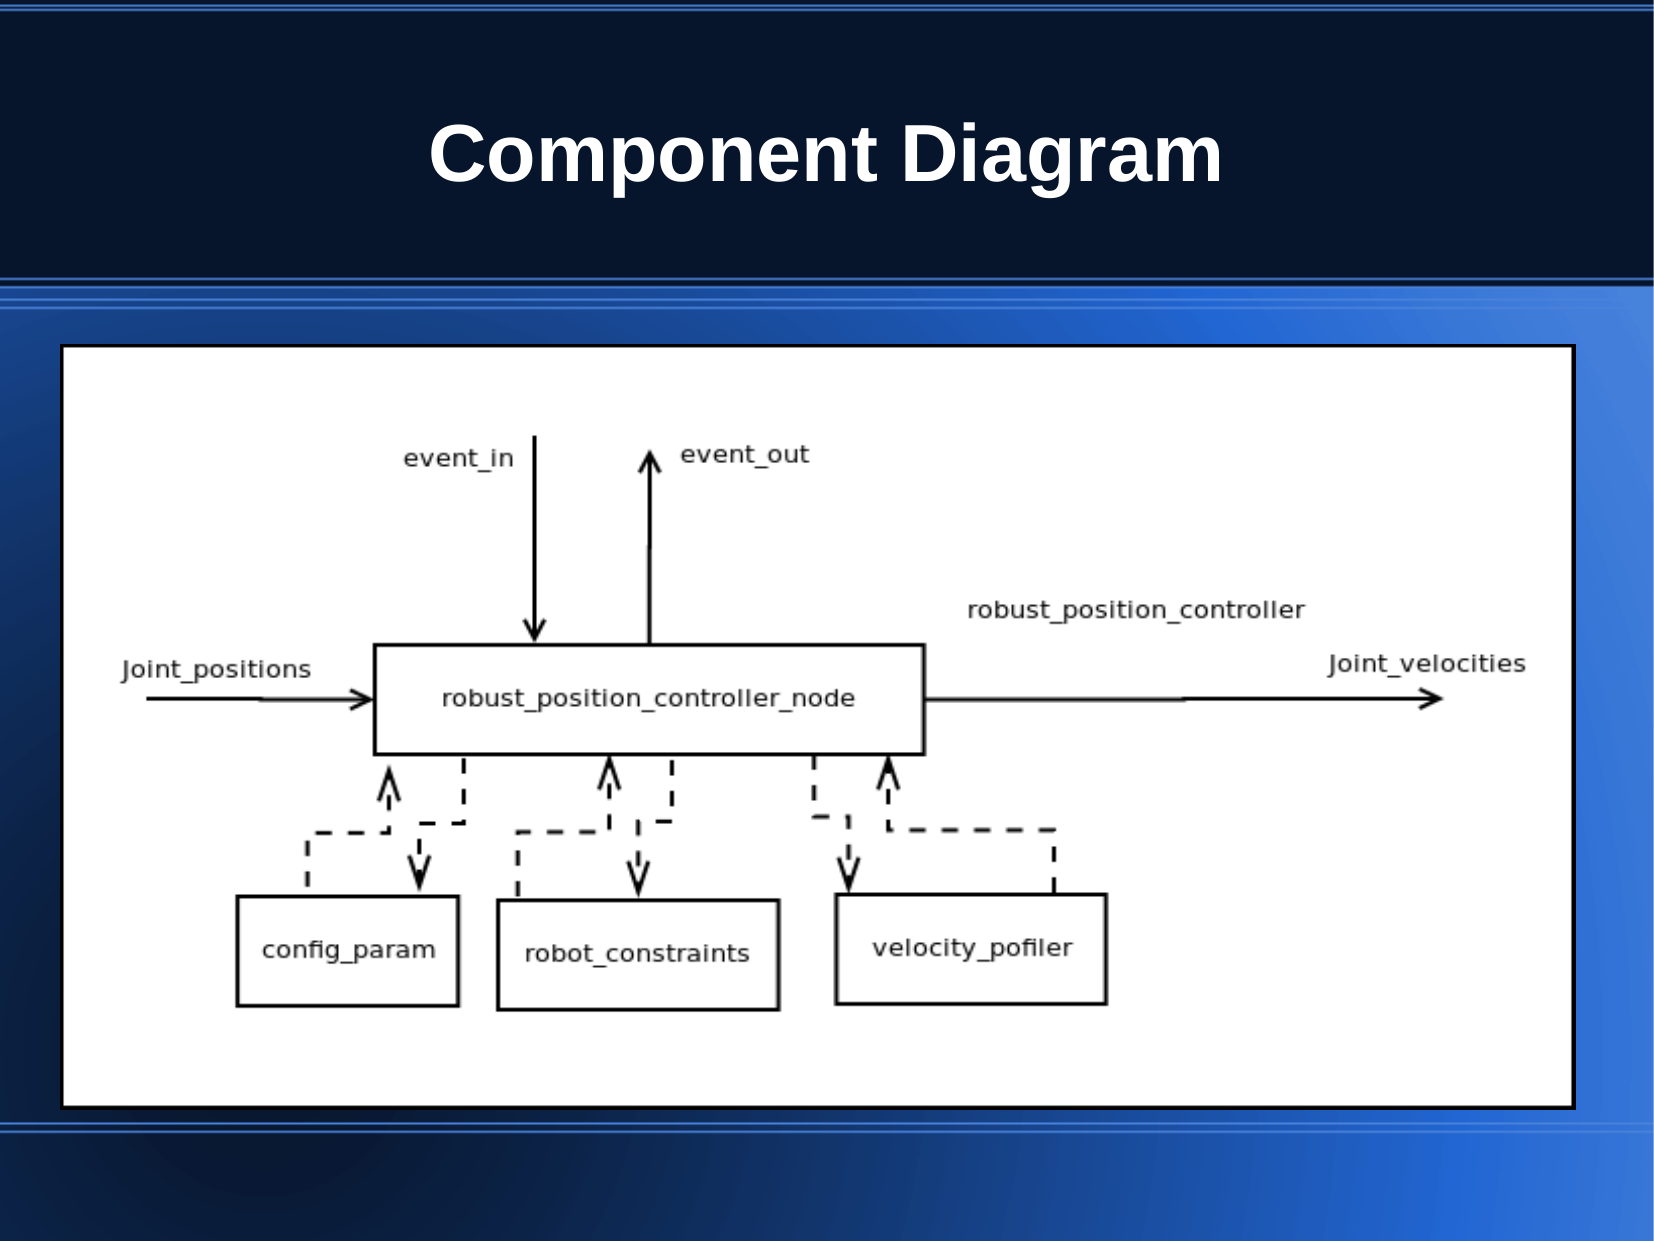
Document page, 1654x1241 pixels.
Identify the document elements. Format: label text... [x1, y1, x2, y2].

picture [0, 0, 1654, 1241]
title Component Diagram [82, 49, 1571, 257]
